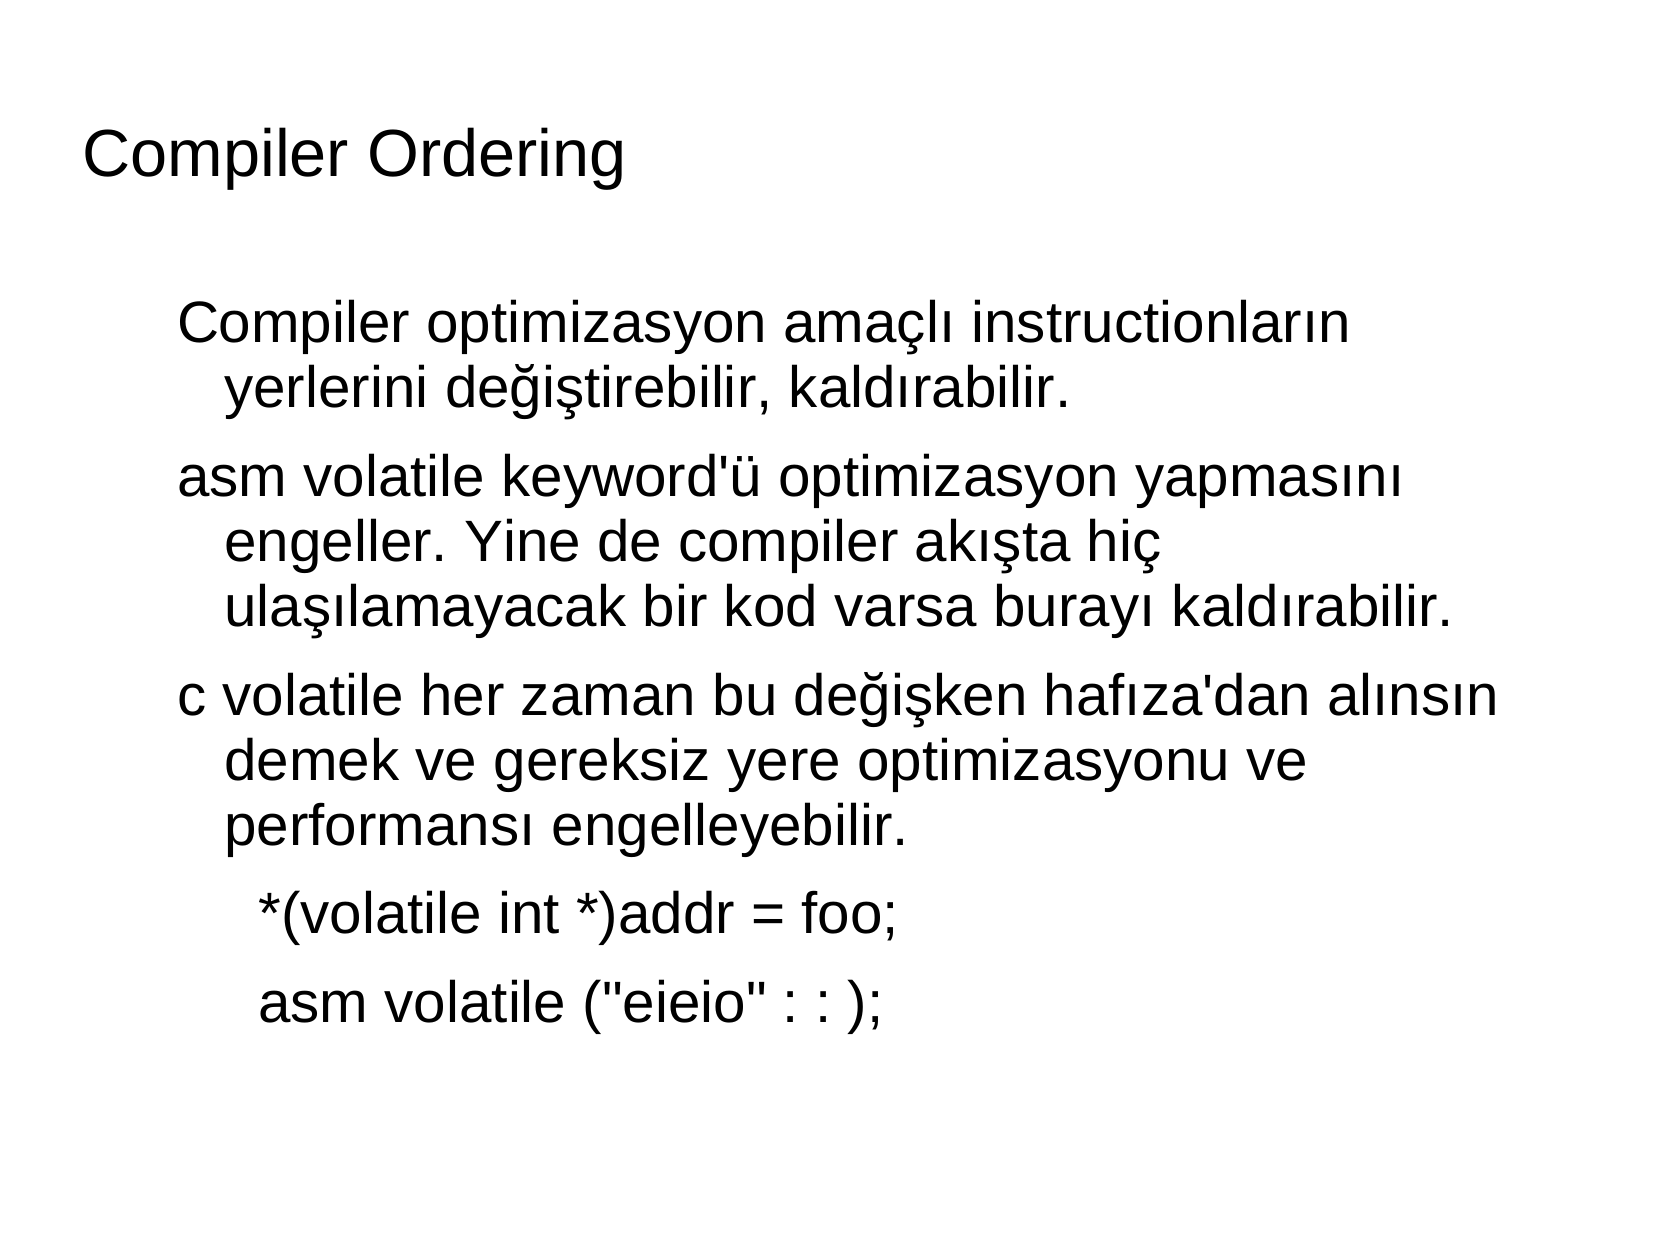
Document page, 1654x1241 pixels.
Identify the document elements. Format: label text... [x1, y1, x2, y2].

list Compiler optimizasyon amaçlı instructionların yerlerini değiştirebilir, kaldırabilir. asm volatile keyword'ü optimizasyon yapmasını engeller. Yine de compiler akışta hiç ulaşılamayacak bir kod varsa burayı kaldırabilir. c volatile her zaman bu değişken hafıza'dan alınsın demek ve gereksiz yere optimizasyonu ve performansı engelleyebilir. *(volatile int *)addr = foo; asm volatile ("eieio" : : ); [82, 290, 1571, 1110]
title Compiler Ordering [82, 49, 1571, 257]
